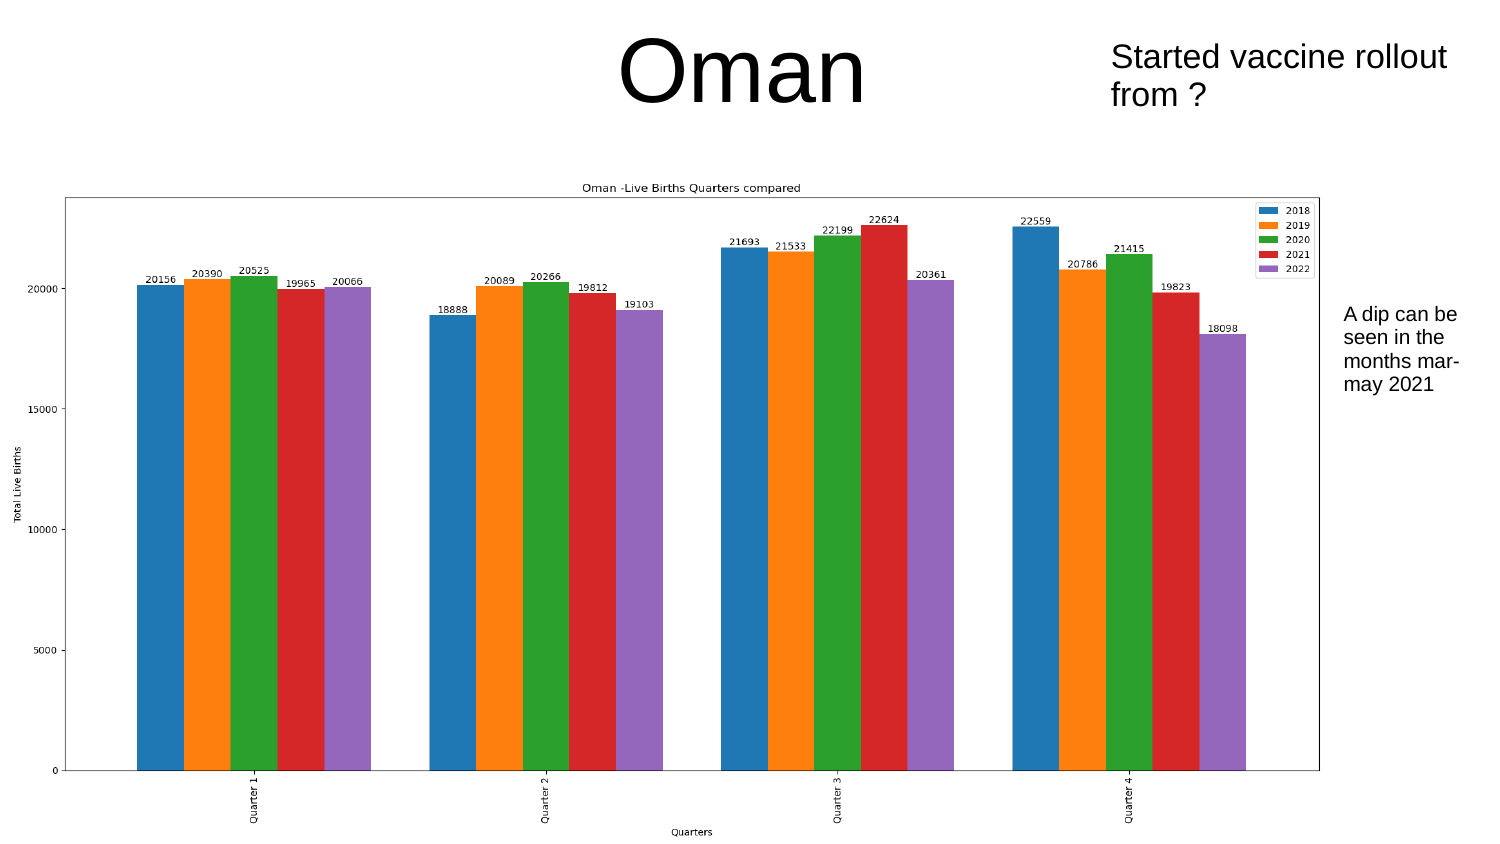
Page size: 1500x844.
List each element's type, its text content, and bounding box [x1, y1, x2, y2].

text_box Started vaccine rollout from ? [1096, 30, 1477, 158]
text_box A dip can be seen in the months mar-may 2021 [1329, 295, 1500, 473]
title Oman [67, 0, 1418, 141]
picture [3, 173, 1329, 844]
